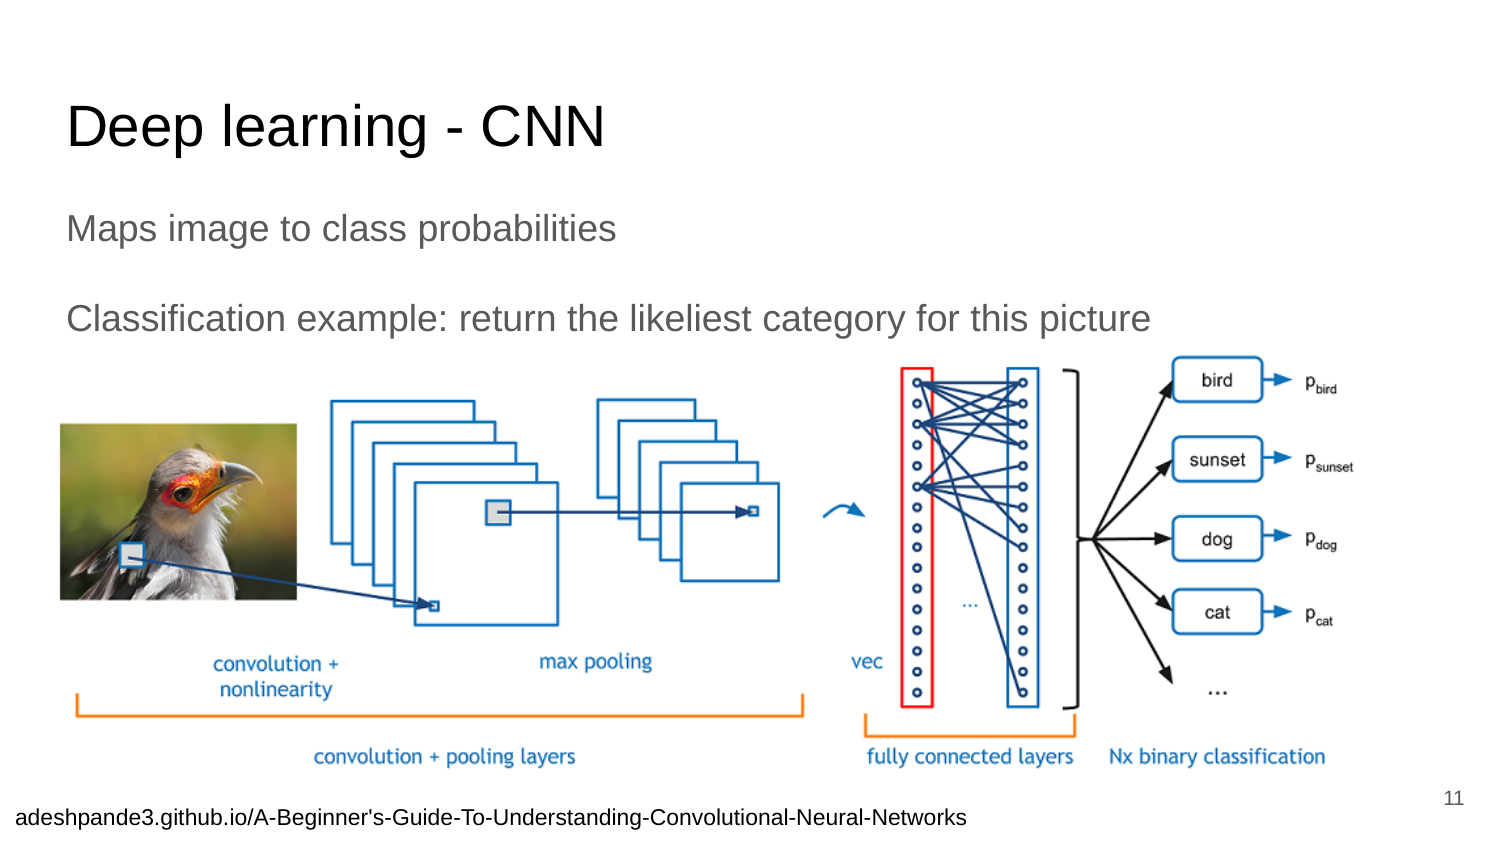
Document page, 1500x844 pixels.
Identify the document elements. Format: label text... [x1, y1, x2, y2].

picture [51, 341, 1360, 788]
text_box adeshpande3.github.io/A-Beginner's-Guide-To-Understanding-Convolutional-Neural-Networks [0, 787, 1301, 844]
list Maps image to class probabilities Classification example: return the likeliest category for this picture [51, 189, 1449, 750]
slide_number <number> [1389, 764, 1480, 830]
title Deep learning - CNN [51, 72, 1449, 167]
